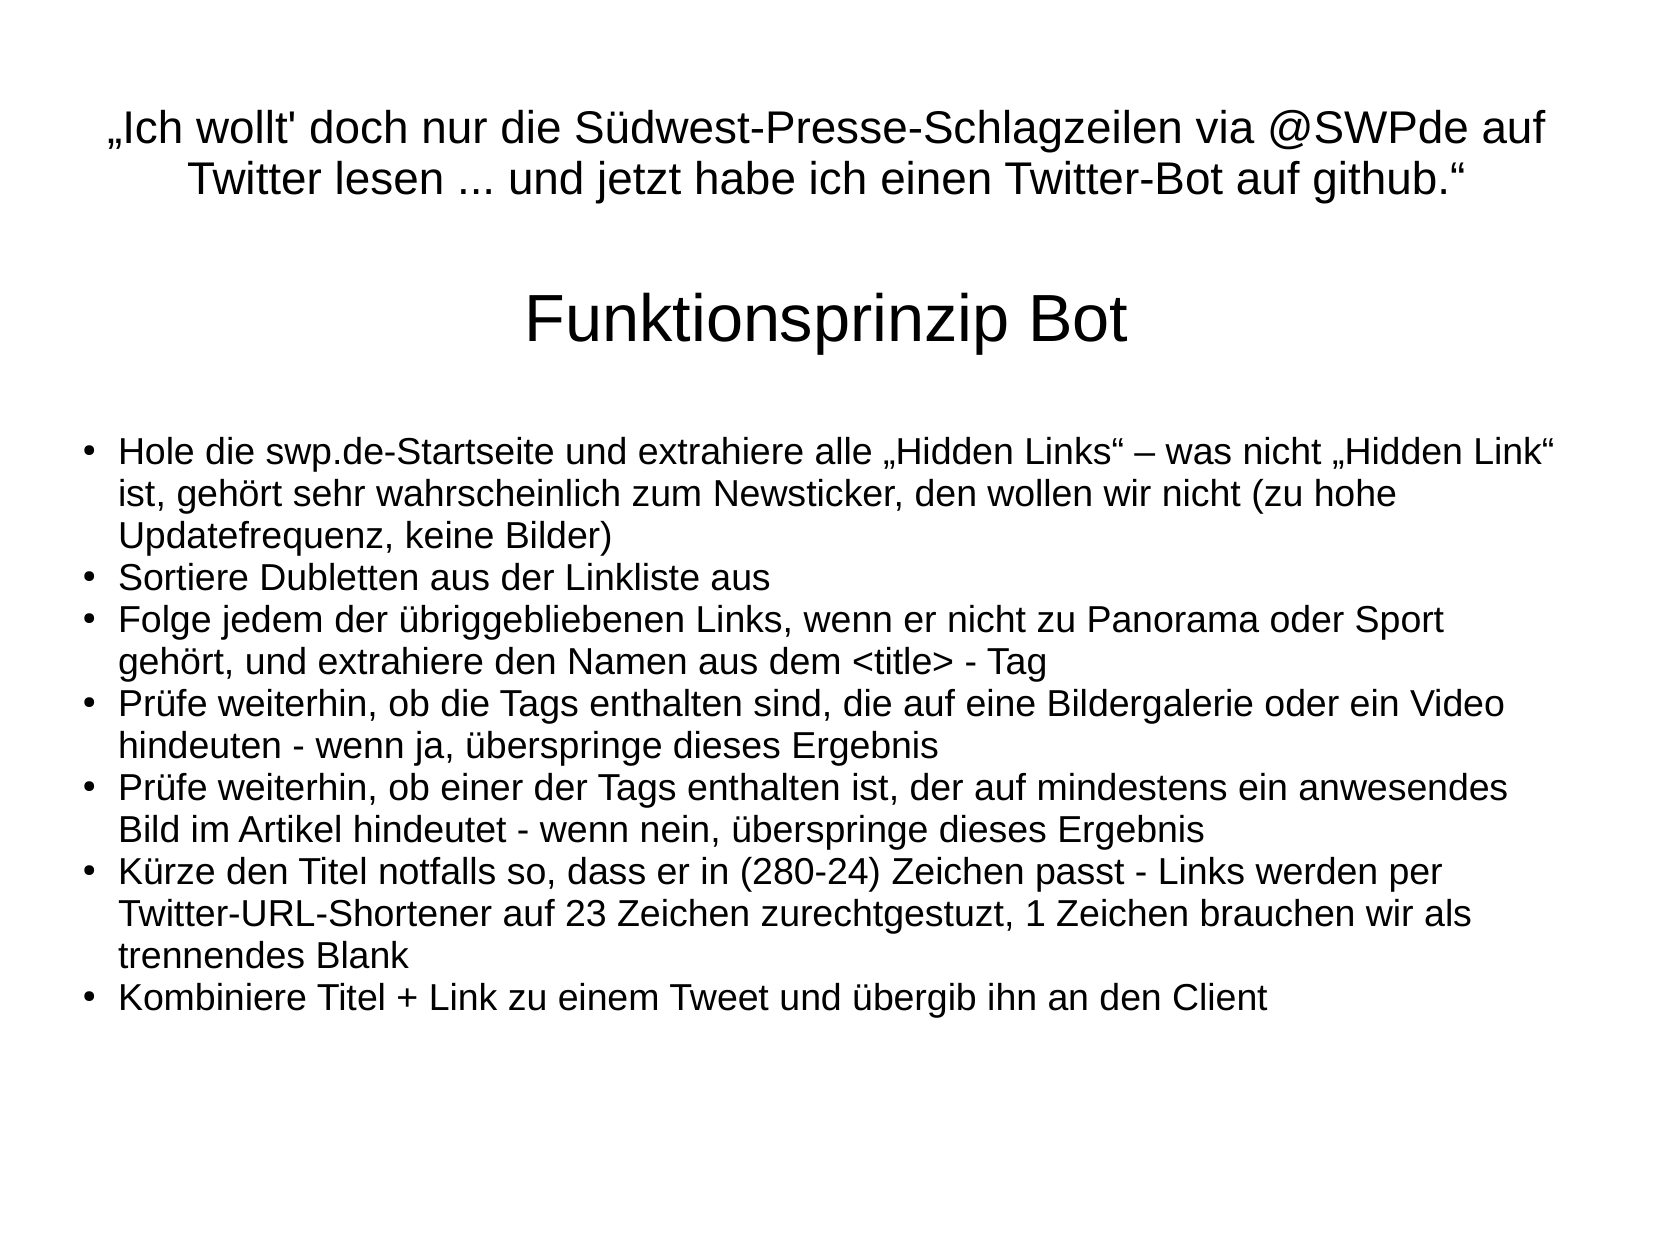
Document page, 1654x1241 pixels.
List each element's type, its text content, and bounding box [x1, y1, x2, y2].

subtitle Funktionsprinzip Bot Hole die swp.de-Startseite und extrahiere alle „Hidden Links“ – was nicht „Hidden Link“ ist, gehört sehr wahrscheinlich zum Newsticker, den wollen wir nicht (zu hohe Updatefrequenz, keine Bilder) Sortiere Dubletten aus der Linkliste aus Folge jedem der übriggebliebenen Links, wenn er nicht zu Panorama oder Sport gehört, und extrahiere den Namen aus dem <title> - Tag Prüfe weiterhin, ob die Tags enthalten sind, die auf eine Bildergalerie oder ein Video hindeuten - wenn ja, überspringe dieses Ergebnis Prüfe weiterhin, ob einer der Tags enthalten ist, der auf mindestens ein anwesendes Bild im Artikel hindeutet - wenn nein, überspringe dieses Ergebnis Kürze den Titel notfalls so, dass er in (280-24) Zeichen passt - Links werden per Twitter-URL-Shortener auf 23 Zeichen zurechtgestuzt, 1 Zeichen brauchen wir als trennendes Blank Kombiniere Titel + Link zu einem Tweet und übergib ihn an den Client [82, 281, 1571, 1019]
title „Ich wollt' doch nur die Südwest-Presse-Schlagzeilen via @SWPde auf Twitter lesen ... und jetzt habe ich einen Twitter-Bot auf github.“ [82, 49, 1571, 257]
